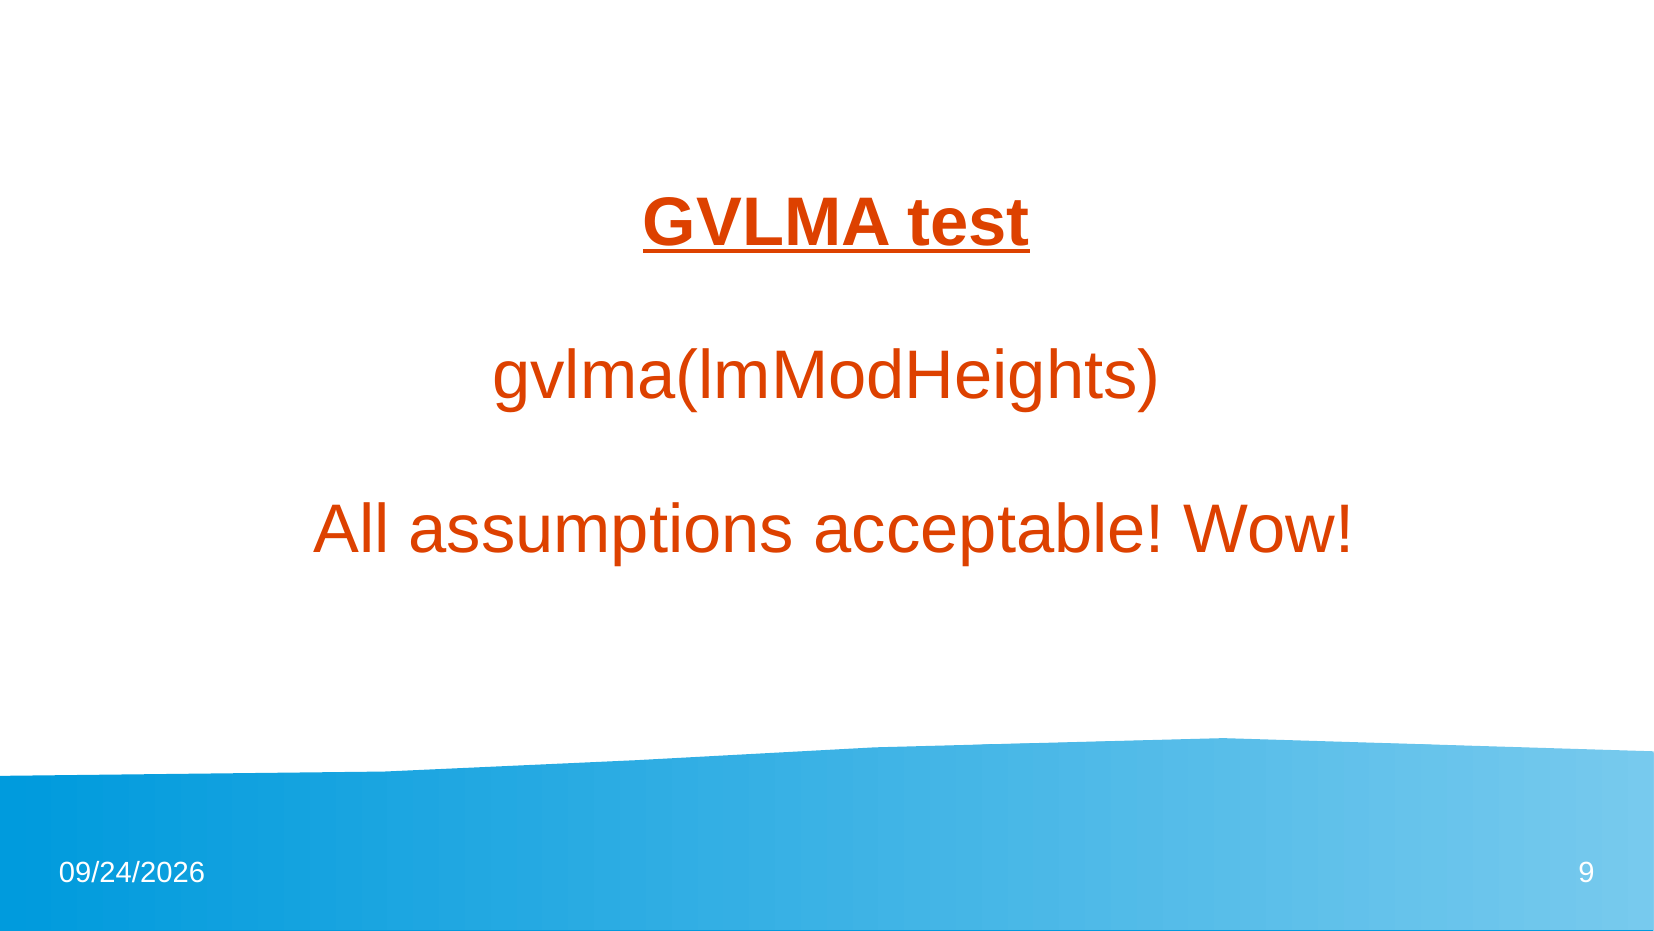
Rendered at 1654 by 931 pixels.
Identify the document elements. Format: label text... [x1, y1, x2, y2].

title GVLMA test gvlma(lmModHeights) All assumptions acceptable! Wow! [0, 0, 1654, 751]
